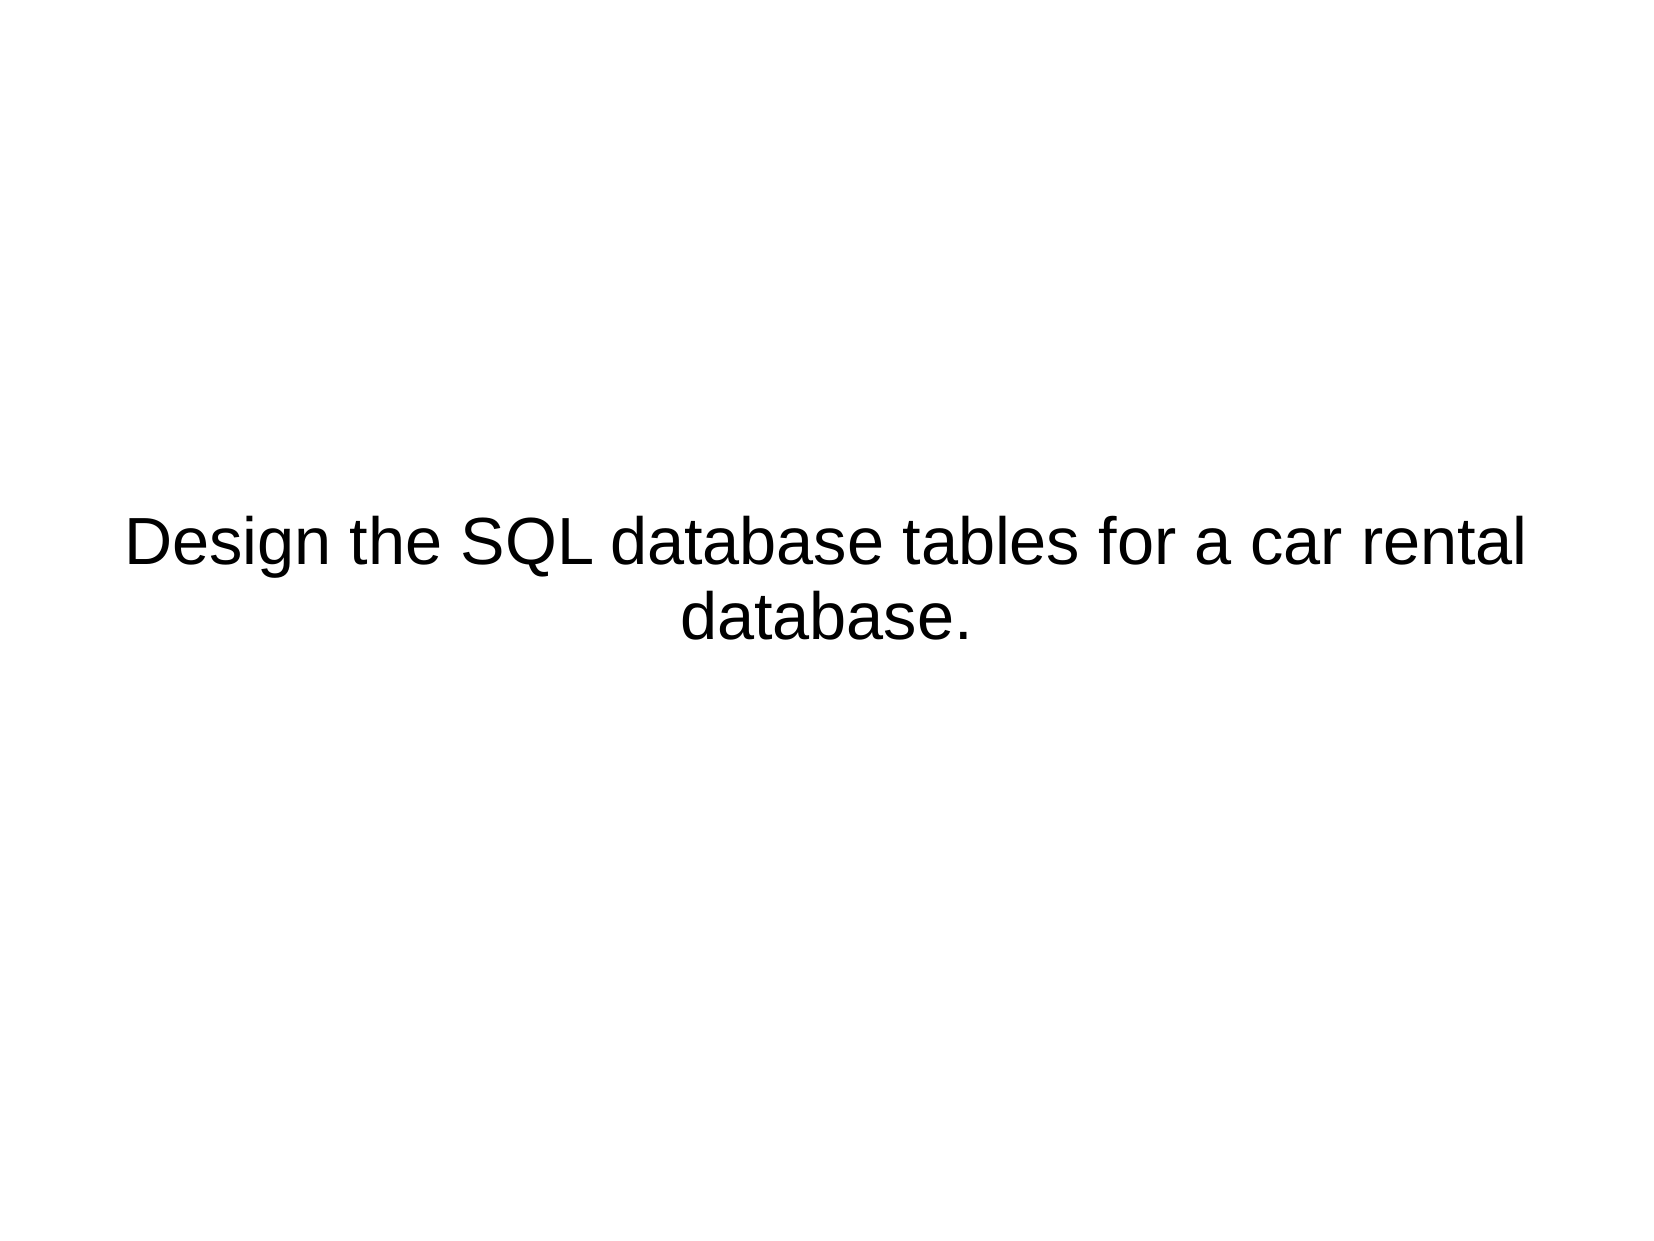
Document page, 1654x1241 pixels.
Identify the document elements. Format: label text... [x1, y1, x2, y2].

subtitle Design the SQL database tables for a car rental database. [82, 56, 1571, 1102]
